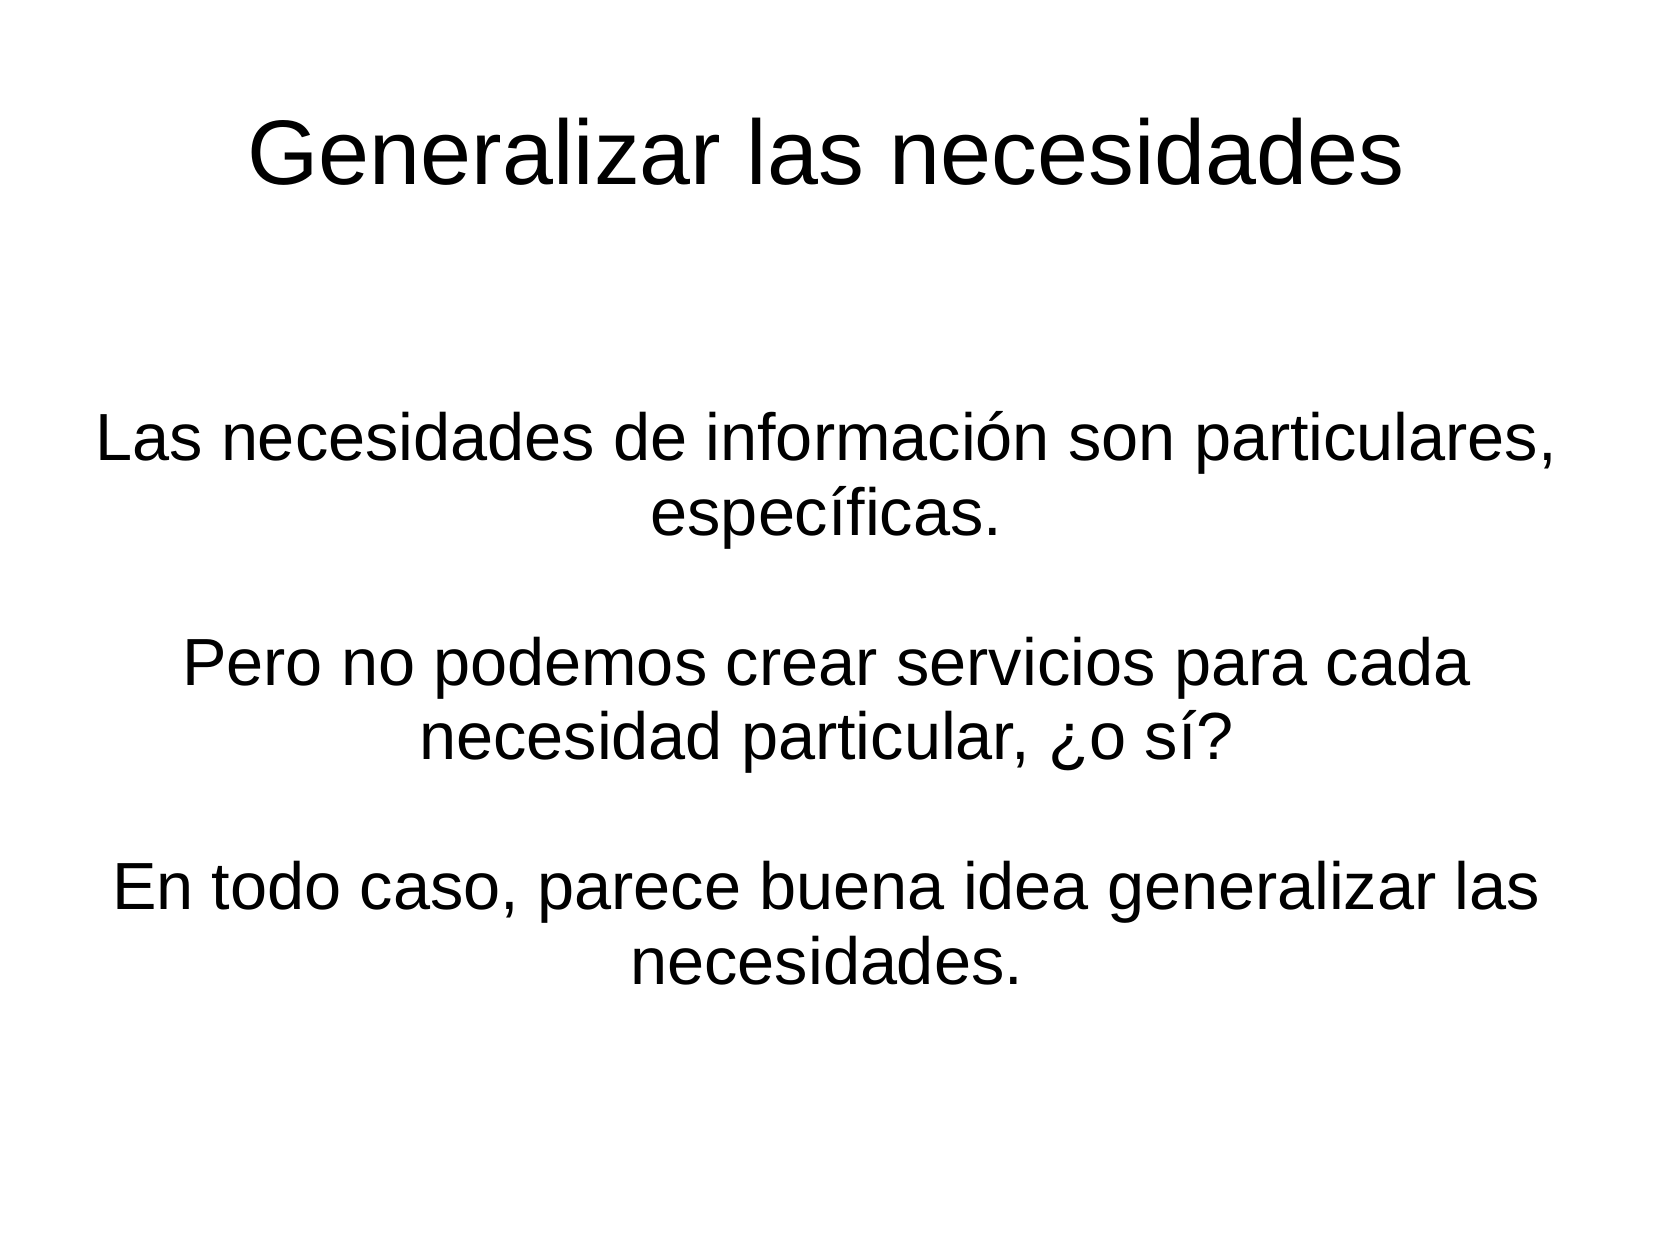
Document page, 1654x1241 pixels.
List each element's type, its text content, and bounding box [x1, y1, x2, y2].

subtitle Las necesidades de información son particulares, específicas. Pero no podemos crear servicios para cada necesidad particular, ¿o sí? En todo caso, parece buena idea generalizar las necesidades. [82, 290, 1571, 1109]
title Generalizar las necesidades [82, 49, 1571, 257]
